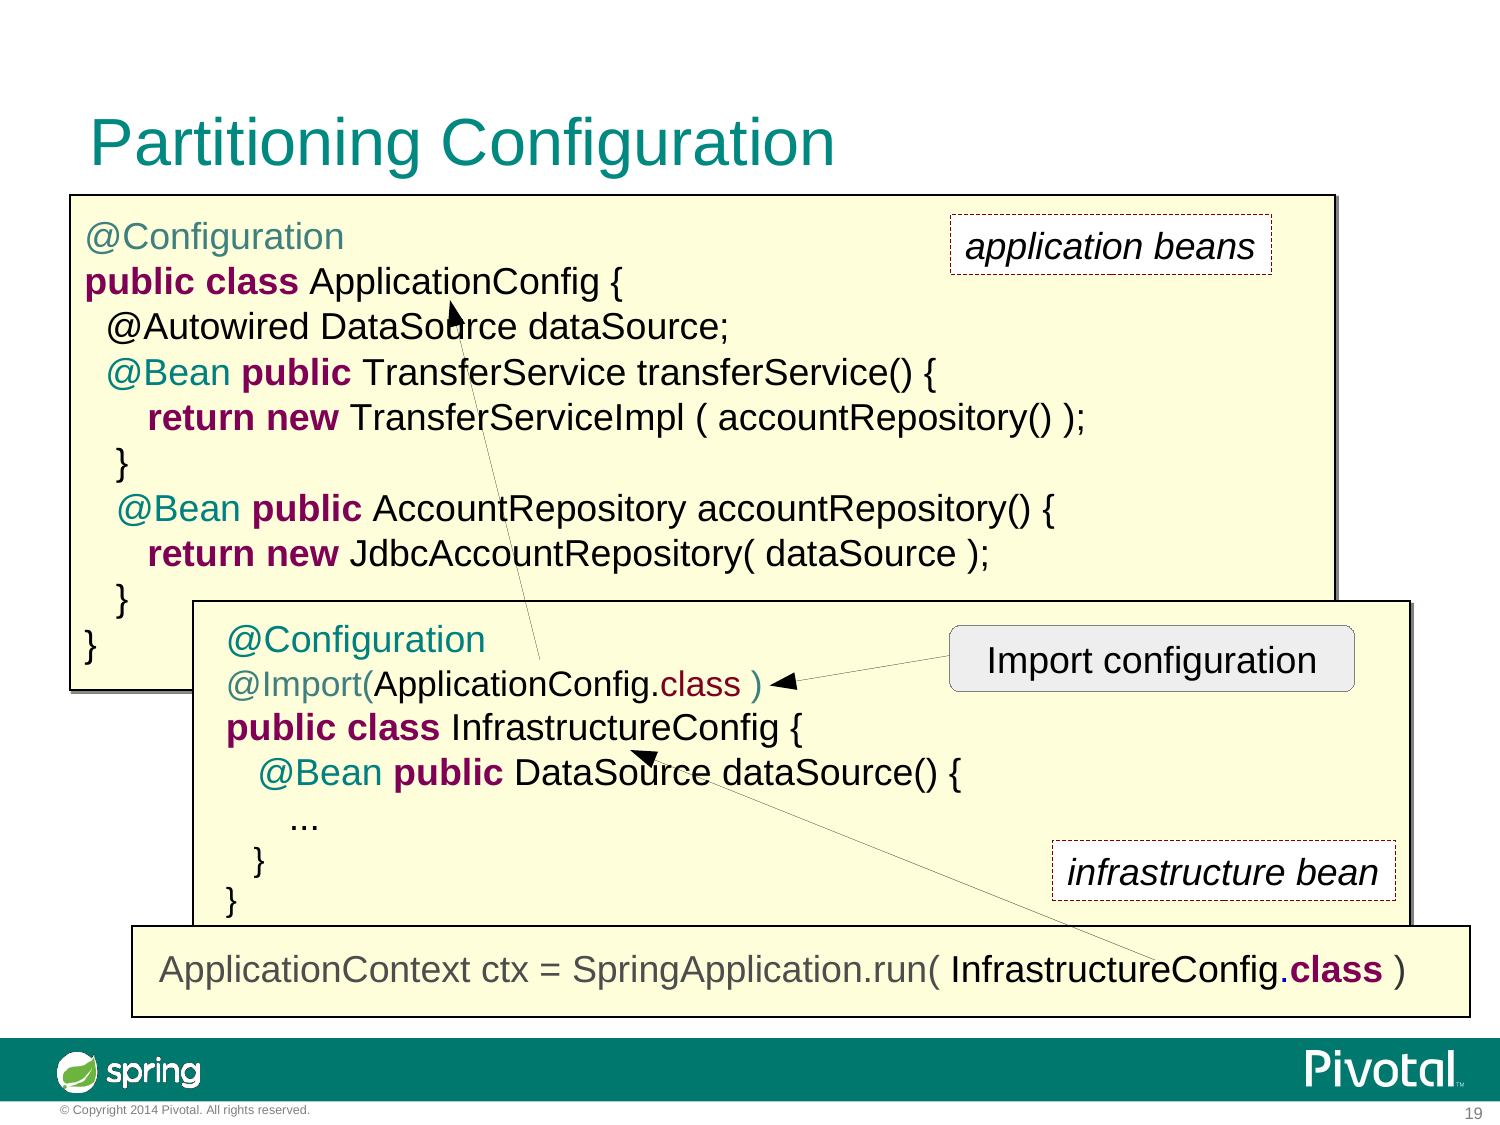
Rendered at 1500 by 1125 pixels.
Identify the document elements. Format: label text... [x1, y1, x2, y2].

picture [1306, 1050, 1464, 1087]
title Partitioning Configuration [75, 45, 1426, 233]
picture [32, 1041, 210, 1103]
text_box @Configuration @Import(ApplicationConfig.class ) public class InfrastructureConfig { @Bean public DataSource dataSource() { ... } } [193, 601, 1411, 925]
text_box ApplicationContext ctx = SpringApplication.run( InfrastructureConfig.class ) [132, 925, 1470, 1018]
text_box infrastructure bean [1052, 840, 1396, 901]
text_box application beans [950, 214, 1272, 275]
text_box Import configuration [949, 625, 1355, 692]
text_box @Configuration public class ApplicationConfig { @Autowired DataSource dataSource; @Bean public TransferService transferService() { return new TransferServiceImpl ( accountRepository() ); } @Bean public AccountRepository accountRepository() { return new JdbcAccountRepository( dataSource ); } } [69, 195, 1336, 691]
